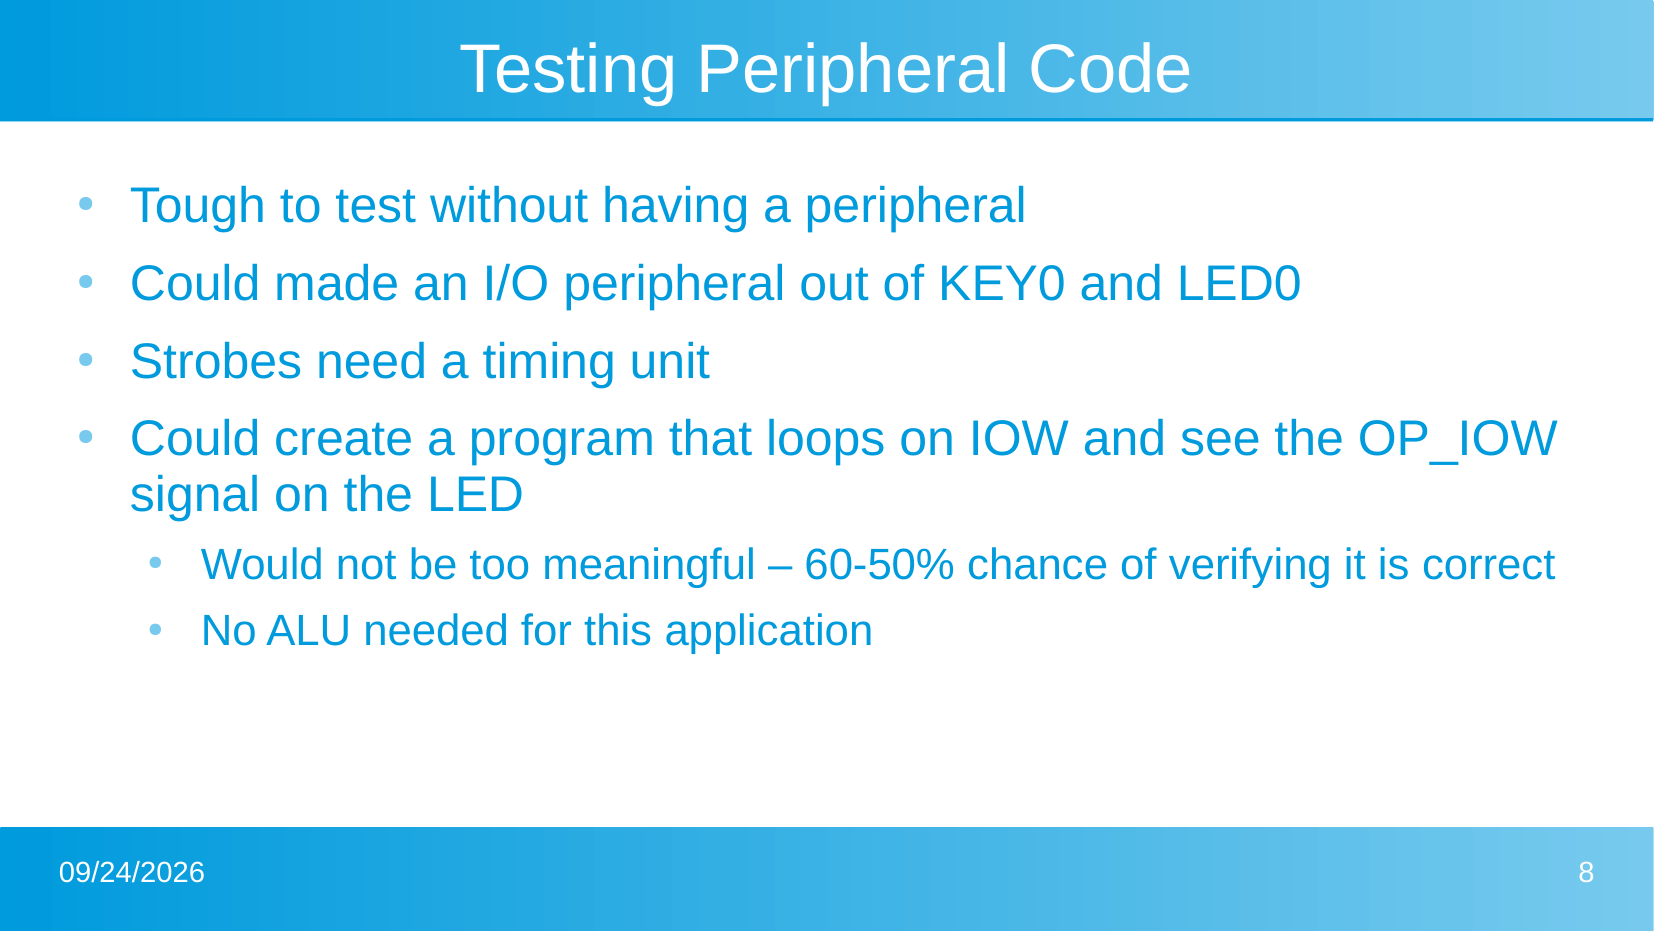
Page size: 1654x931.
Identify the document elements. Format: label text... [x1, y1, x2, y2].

title Testing Peripheral Code [59, 29, 1595, 108]
list Tough to test without having a peripheral Could made an I/O peripheral out of KEY0 and LED0 Strobes need a timing unit Could create a program that loops on IOW and see the OP_IOW signal on the LED Would not be too meaningful – 60-50% chance of verifying it is correct No ALU needed for this application [59, 177, 1595, 768]
